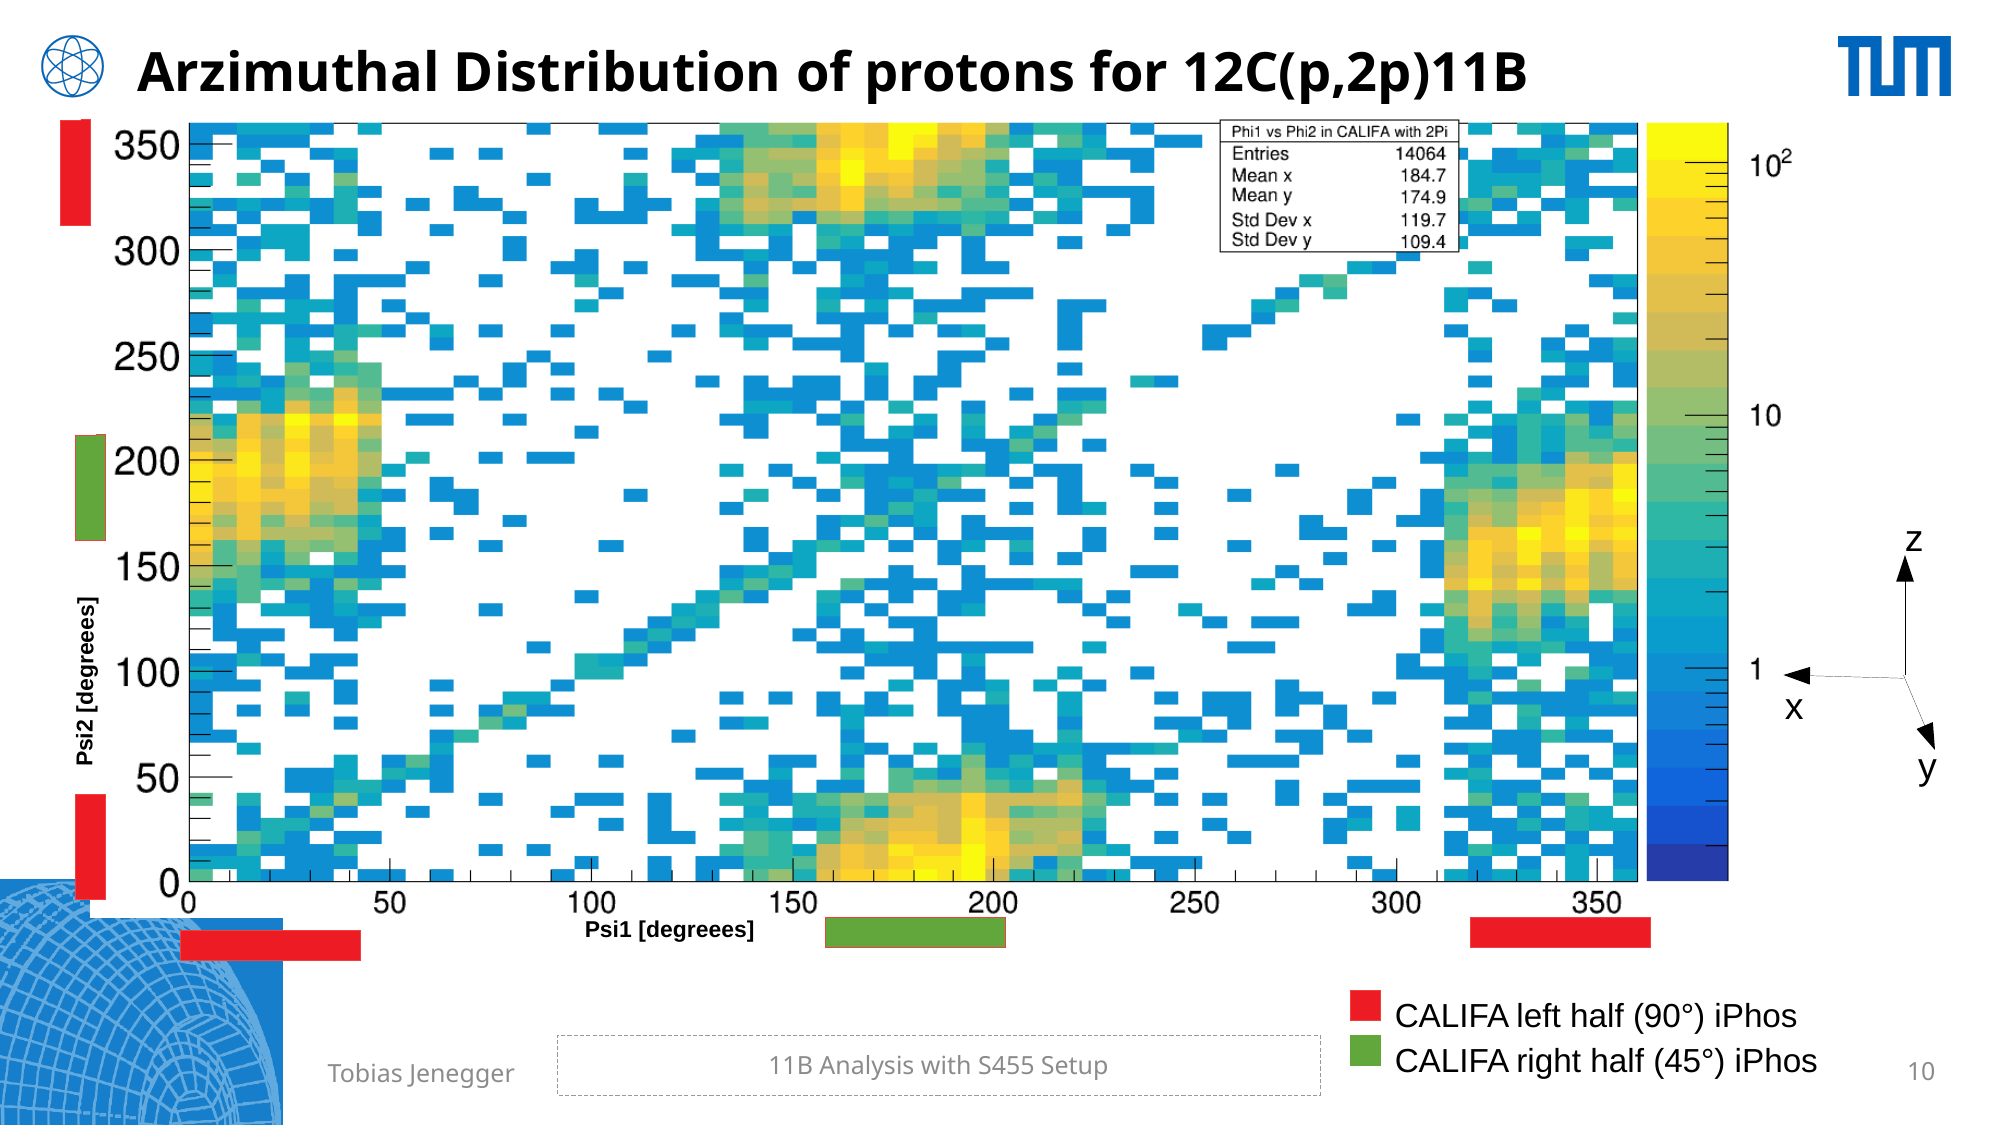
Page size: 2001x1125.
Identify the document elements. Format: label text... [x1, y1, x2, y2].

text_box [1350, 990, 1380, 1021]
text_box 11B Analysis with S455 Setup [557, 1035, 1321, 1096]
text_box [825, 917, 1006, 948]
text_box [75, 434, 106, 541]
text_box x [1770, 678, 1831, 736]
title Arzimuthal Distribution of protons for 12C(p,2p)11B [137, 32, 1809, 109]
picture [0, 108, 1801, 1125]
text_box <number> [1876, 1042, 1951, 1103]
text_box y [1903, 738, 1979, 796]
picture [36, 30, 108, 101]
text_box [1350, 1035, 1380, 1066]
text_box CALIFA left half (90°) iPhos [1380, 990, 1831, 1035]
text_box z [1890, 510, 1951, 567]
text_box [75, 794, 106, 900]
text_box [60, 119, 91, 226]
text_box Psi1 [degreees] [570, 909, 811, 976]
text_box [180, 930, 361, 961]
text_box Psi2 [degreees] [64, 541, 132, 782]
text_box Tobias Jenegger [312, 1042, 588, 1103]
picture [1838, 36, 1951, 96]
text_box CALIFA right half (45°) iPhos [1380, 1035, 1876, 1124]
text_box [1470, 917, 1651, 948]
